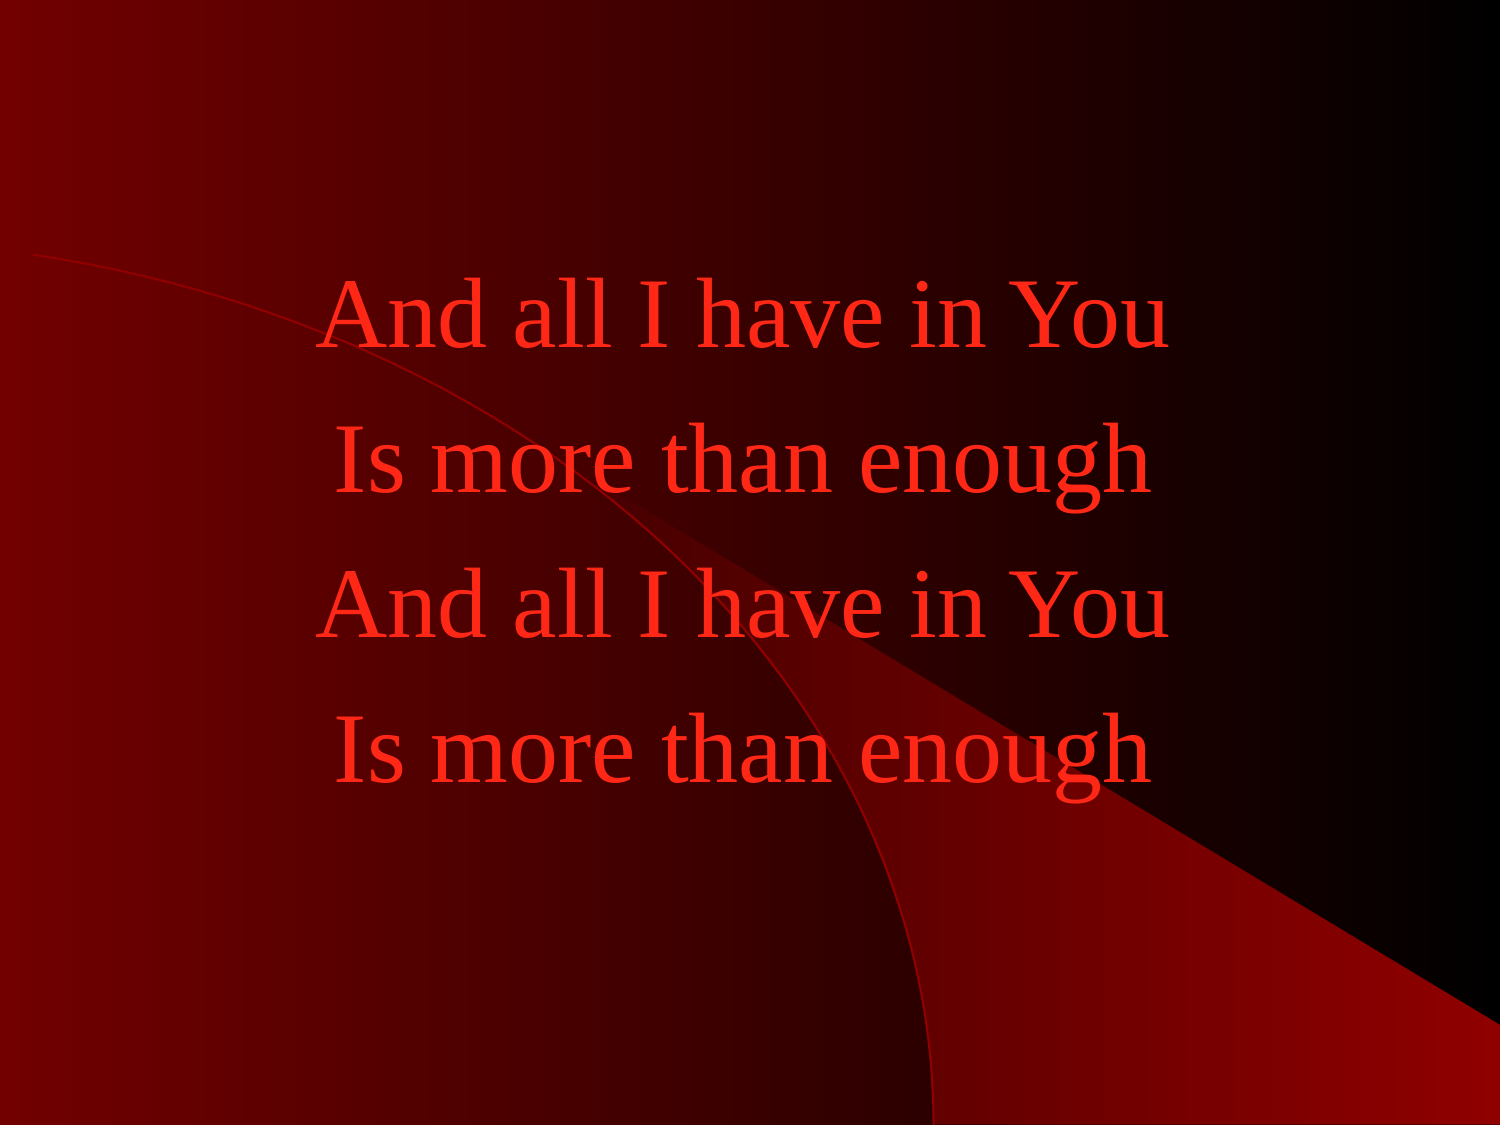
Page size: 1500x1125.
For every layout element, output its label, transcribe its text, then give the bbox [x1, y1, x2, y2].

subtitle And all I have in You Is more than enough And all I have in You Is more than enough [112, 200, 1375, 850]
